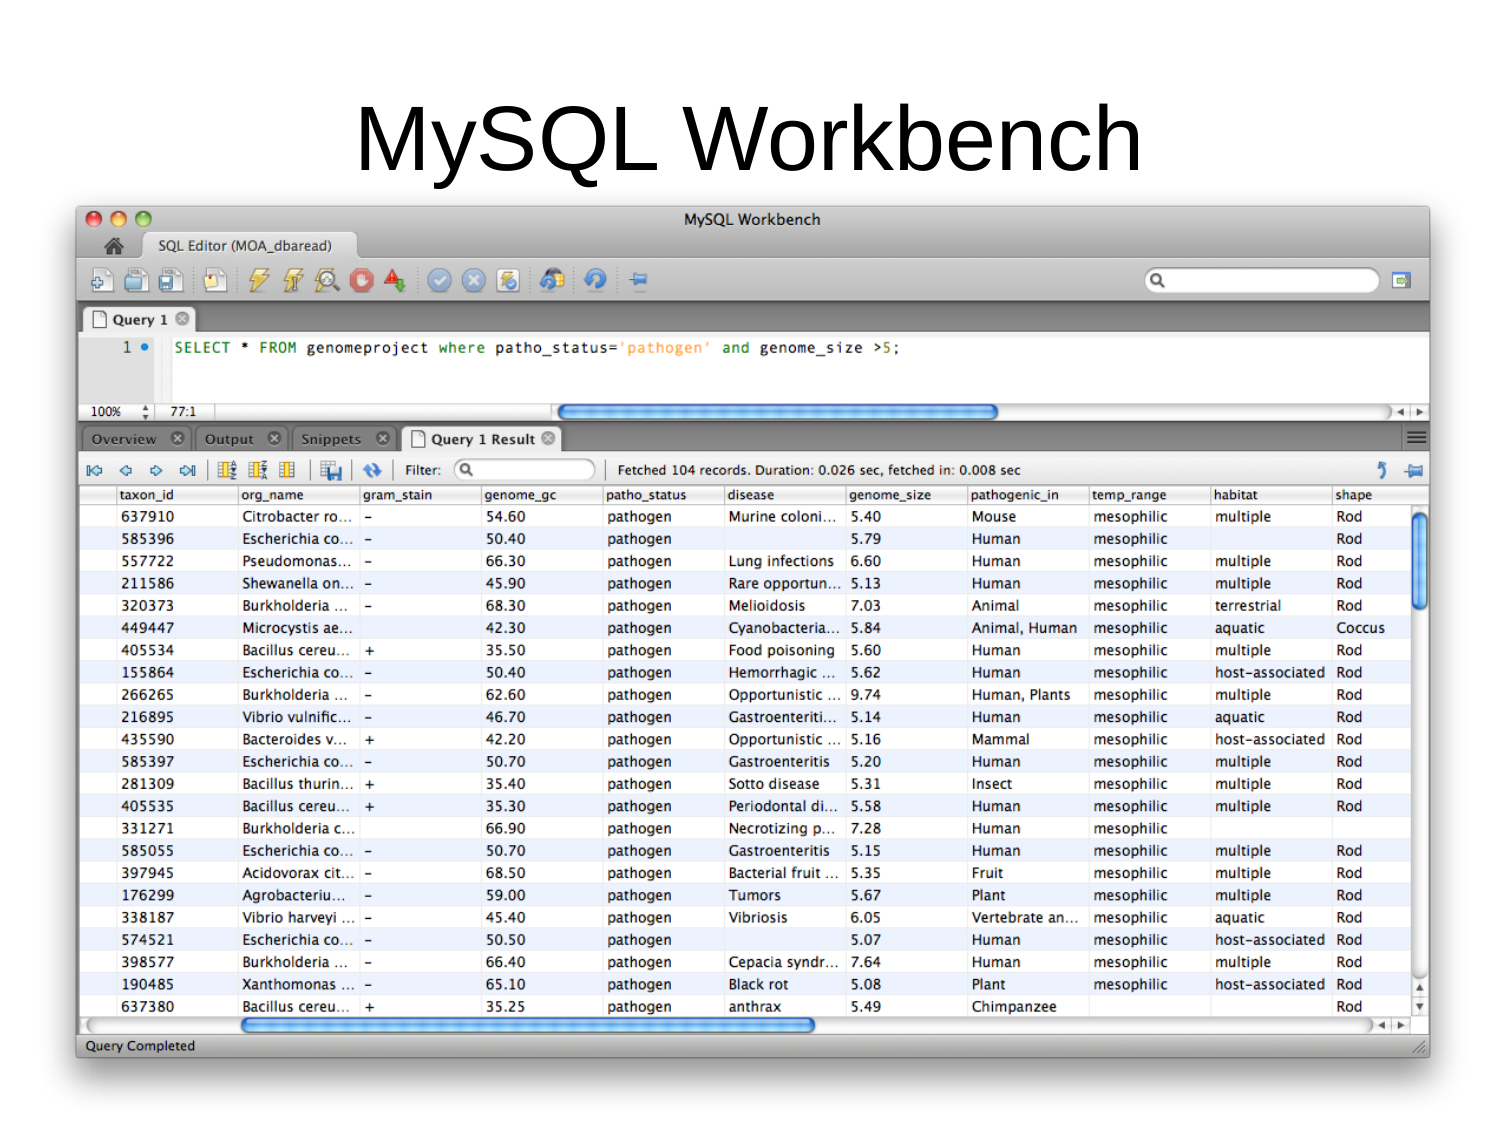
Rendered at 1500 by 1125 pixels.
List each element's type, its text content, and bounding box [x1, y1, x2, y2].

picture [29, 177, 1477, 1123]
title MySQL Workbench [75, 45, 1426, 177]
